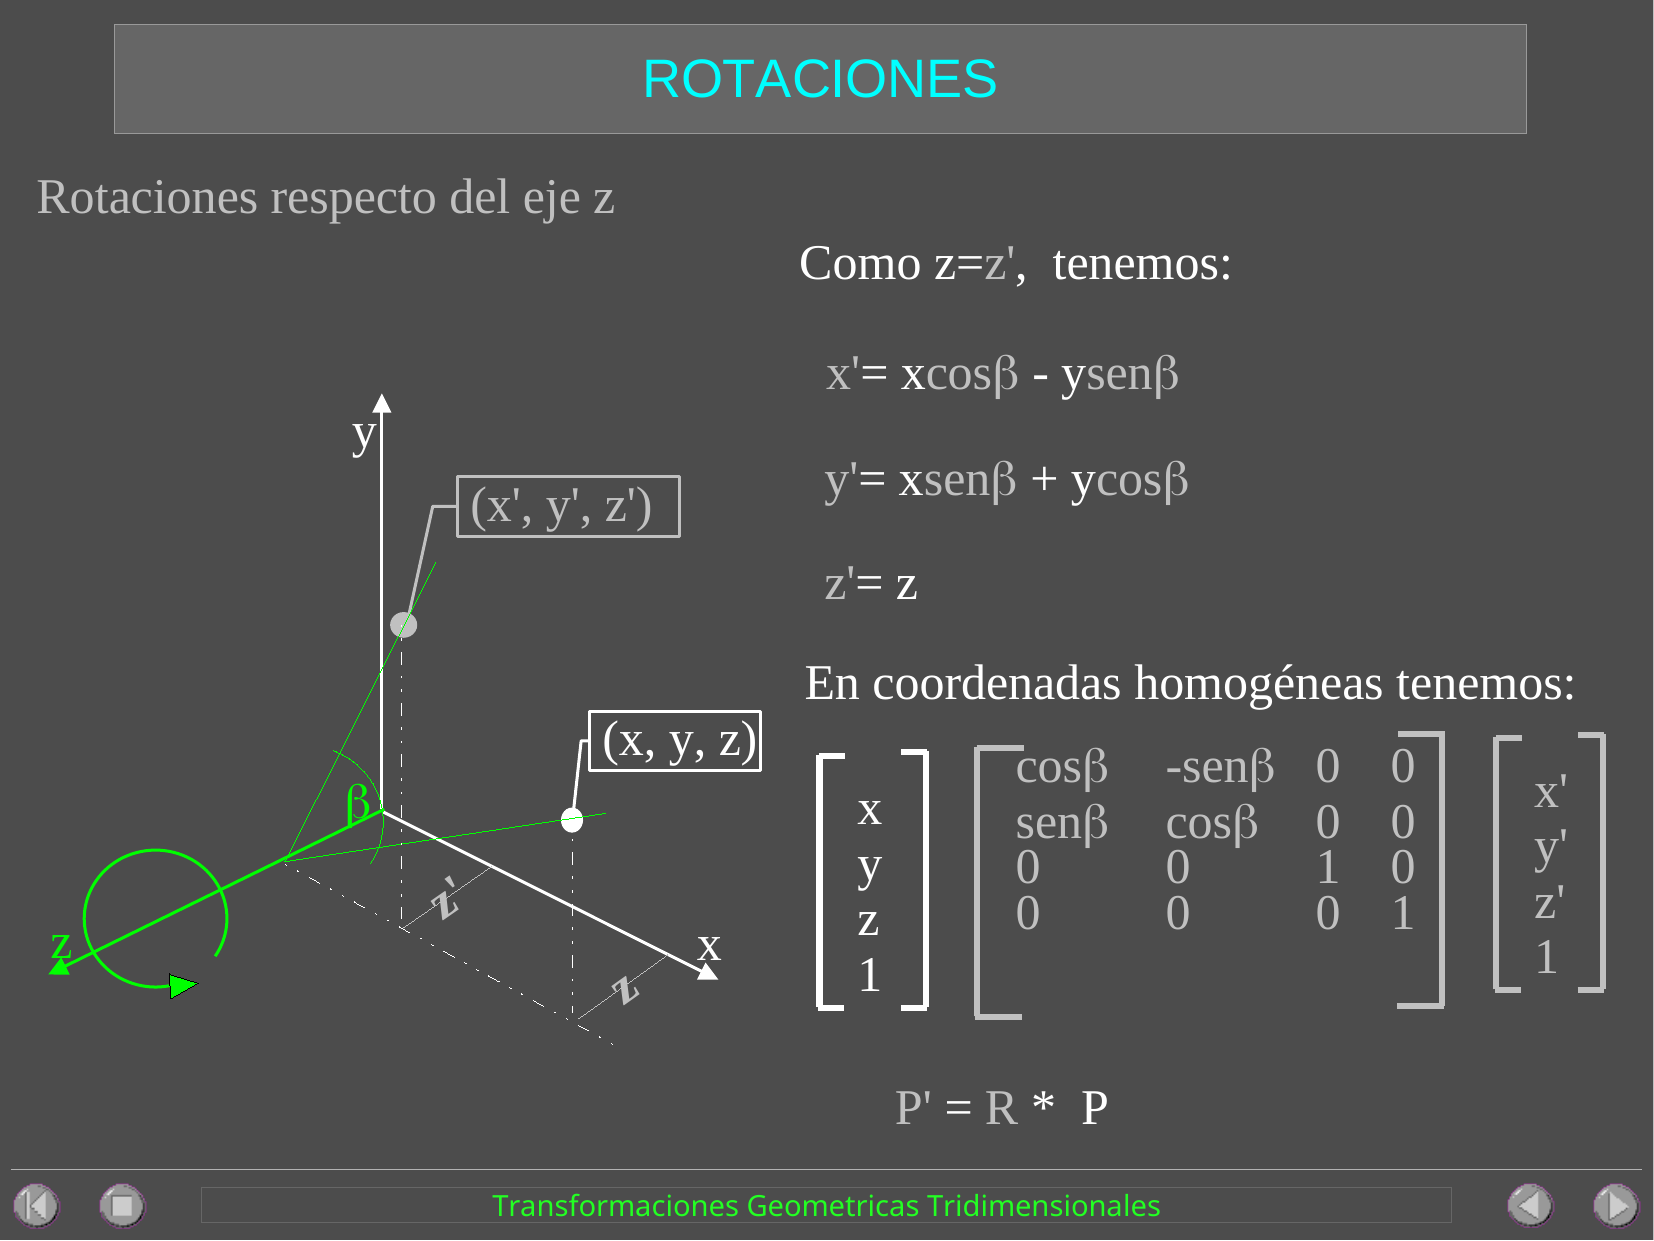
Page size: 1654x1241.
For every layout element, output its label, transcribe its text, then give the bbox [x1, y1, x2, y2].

picture [1591, 1181, 1642, 1232]
text_box P' = R * P [894, 1079, 1464, 1140]
text_box x [696, 915, 720, 976]
title ROTACIONES [114, 24, 1527, 134]
text_box Como z=z', tenemos: [799, 234, 1320, 295]
text_box [169, 973, 199, 999]
text_box y [351, 403, 375, 464]
text_box z [50, 913, 74, 970]
text_box [390, 612, 418, 638]
text_box x y z 1 [857, 780, 924, 1021]
picture [97, 1181, 148, 1232]
text_box y'= xsenb + ycosb [824, 450, 1345, 516]
text_box x' y' z' 1 [1534, 762, 1601, 1003]
text_box z'= z [824, 555, 1345, 616]
text_box (x, y, z) [589, 711, 761, 771]
picture [11, 1181, 62, 1232]
picture [1505, 1181, 1556, 1231]
text_box En coordenadas homogéneas tenemos: [804, 655, 1642, 716]
text_box z [67, 964, 74, 974]
text_box (x', y', z') [457, 476, 680, 537]
text_box [560, 807, 584, 833]
text_box cosb -senb 0 0 senb cosb 0 0 0 0 1 0 0 0 0 1 [1015, 738, 1427, 1034]
text_box x'= xcosb - ysenb [826, 344, 1347, 410]
text_box Rotaciones respecto del eje z [36, 169, 1448, 230]
